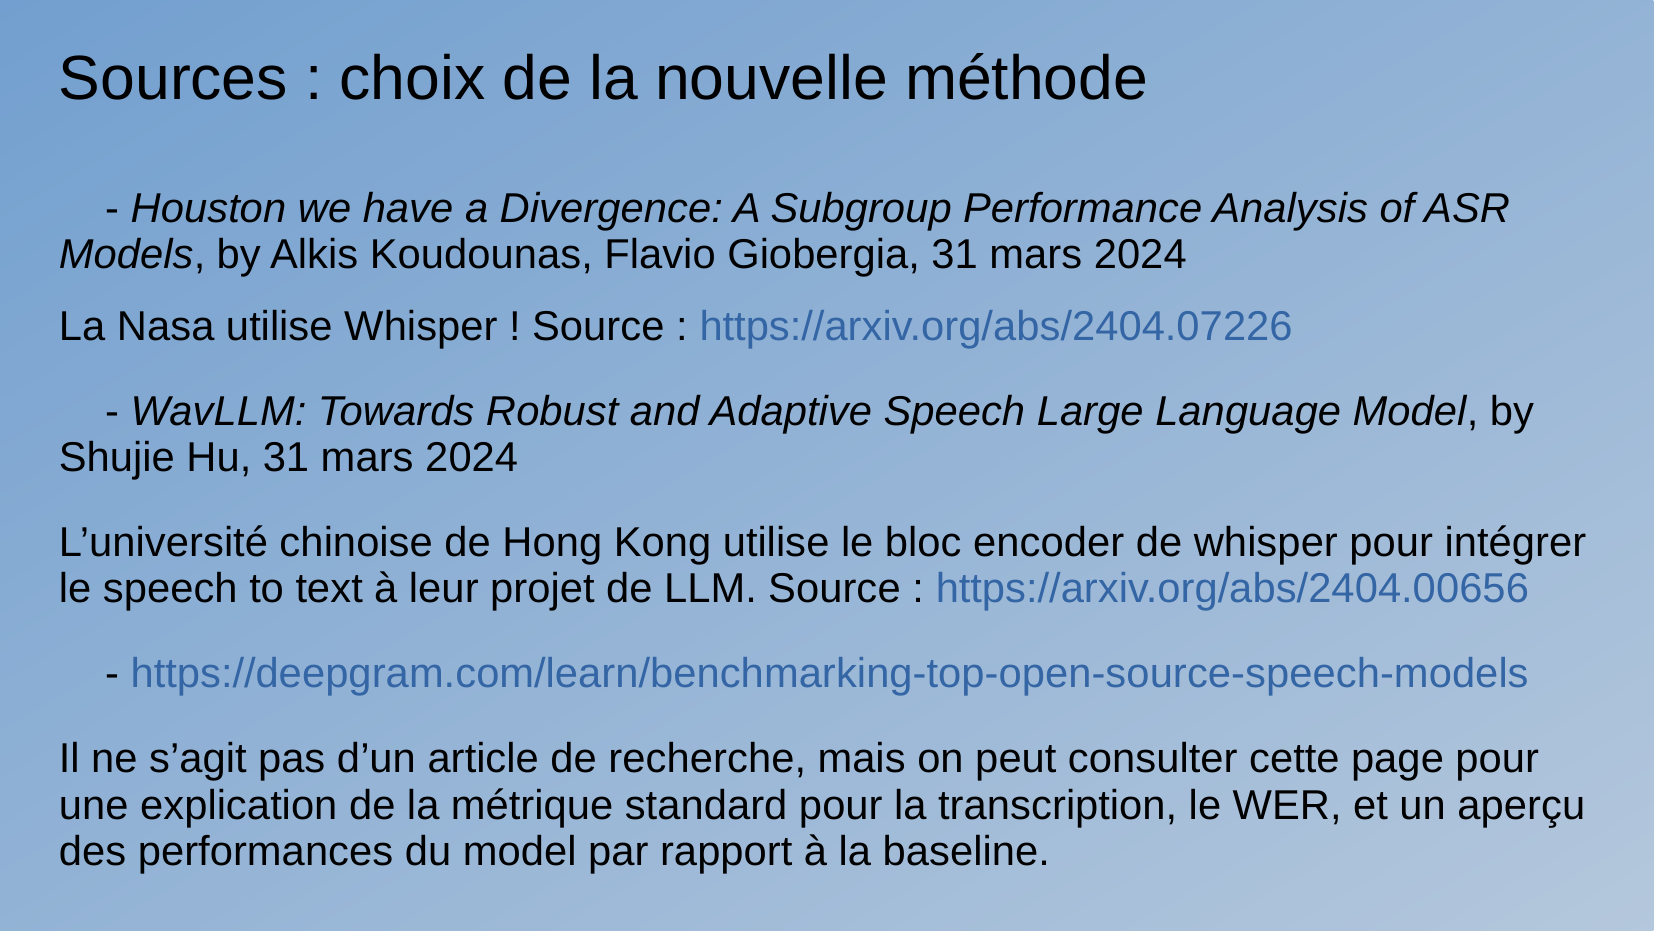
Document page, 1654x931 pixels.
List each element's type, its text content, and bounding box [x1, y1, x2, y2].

title Sources : choix de la nouvelle méthode [59, 0, 1548, 156]
list - Houston we have a Divergence: A Subgroup Performance Analysis of ASR Models, by Alkis Koudounas, Flavio Giobergia, 31 mars 2024 La Nasa utilise Whisper ! Source : https://arxiv.org/abs/2404.07226 - WavLLM: Towards Robust and Adaptive Speech Large Language Model, by Shujie Hu, 31 mars 2024 L’université chinoise de Hong Kong utilise le bloc encoder de whisper pour intégrer le speech to text à leur projet de LLM. Source : https://arxiv.org/abs/2404.00656 - https://deepgram.com/learn/benchmarking-top-open-source-speech-models Il ne s’agit pas d’un article de recherche, mais on peut consulter cette page pour une explication de la métrique standard pour la transcription, le WER, et un aperçu des performances du model par rapport à la baseline. [59, 184, 1595, 923]
